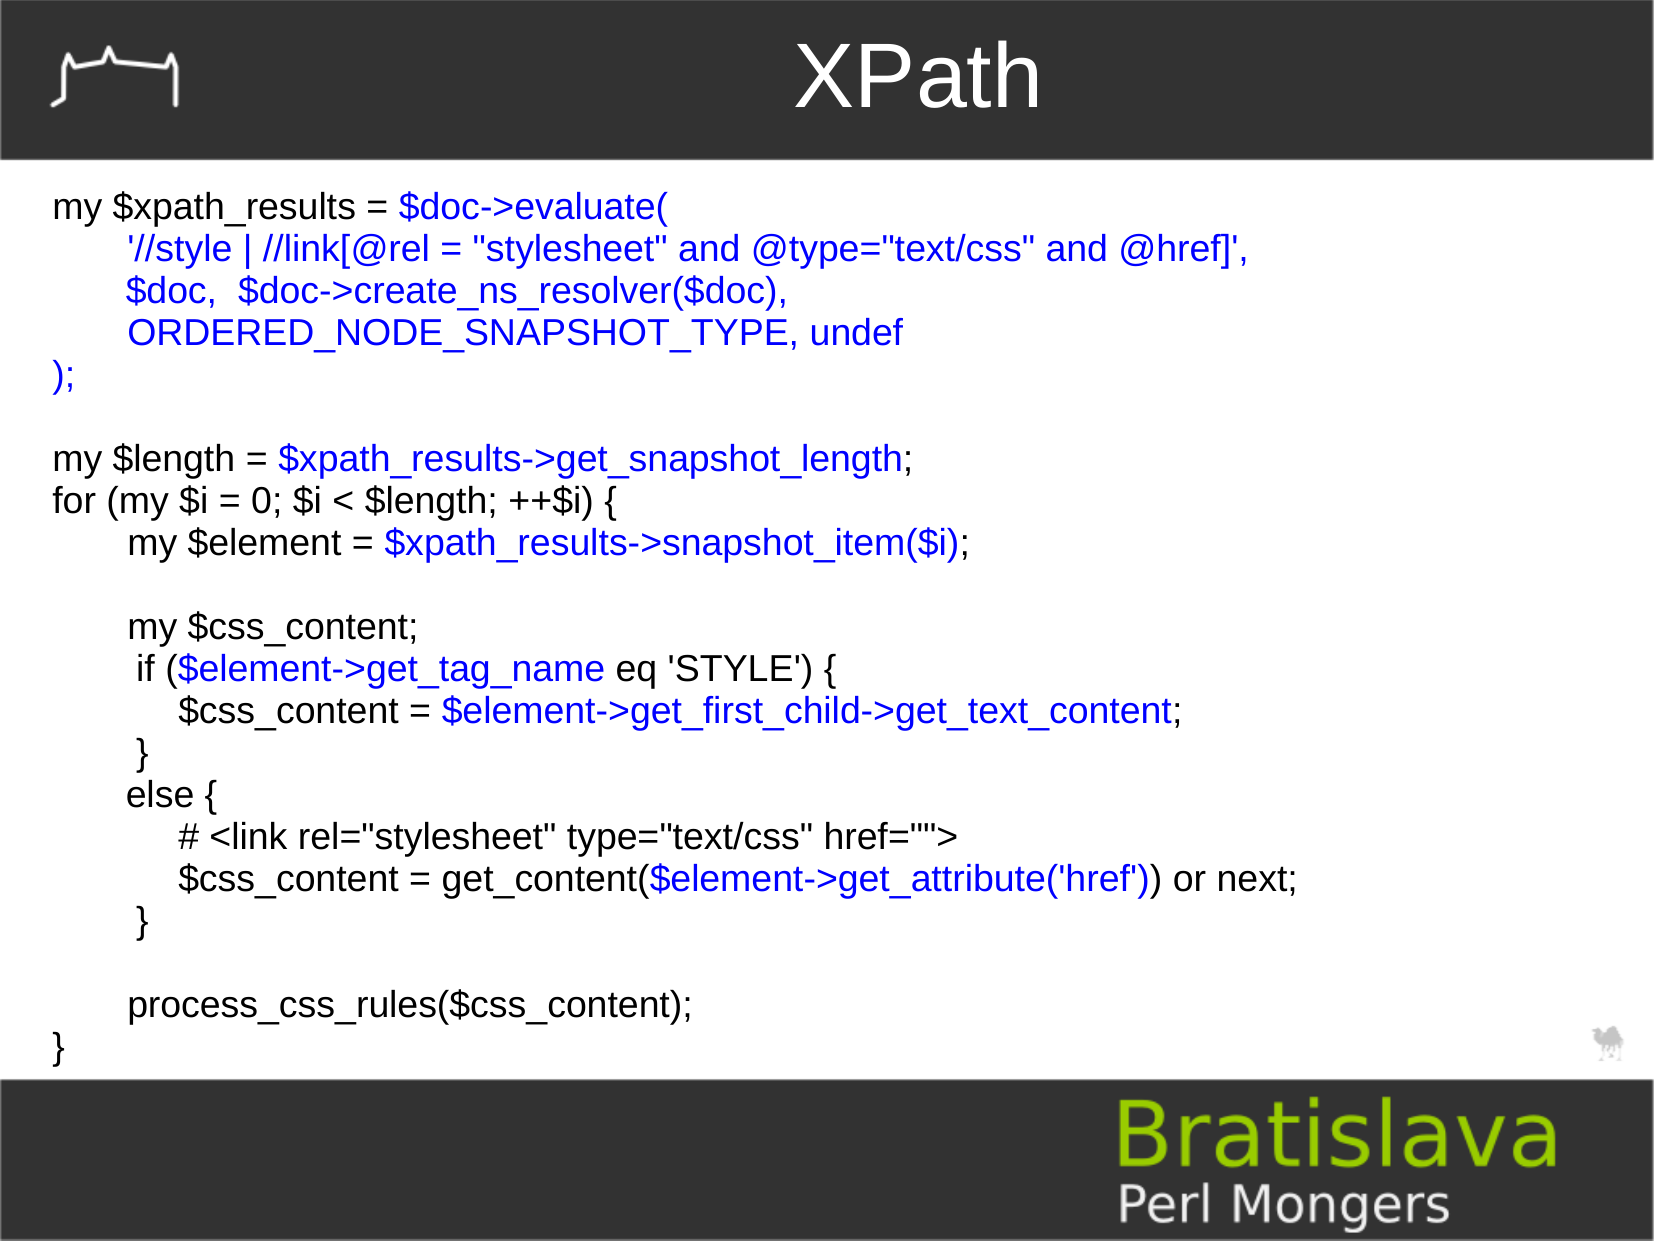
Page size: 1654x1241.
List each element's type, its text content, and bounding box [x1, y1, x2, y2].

text_box my $xpath_results = $doc->evaluate( '//style | //link[@rel = "stylesheet" and @type="text/css" and @href]', $doc, $doc->create_ns_resolver($doc), ORDERED_NODE_SNAPSHOT_TYPE, undef ); my $length = $xpath_results->get_snapshot_length; for (my $i = 0; $i < $length; ++$i) { my $element = $xpath_results->snapshot_item($i); my $css_content; if ($element->get_tag_name eq 'STYLE') { $css_content = $element->get_first_child->get_text_content; } else { # <link rel="stylesheet" type="text/css" href=""> $css_content = get_content($element->get_attribute('href')) or next; } process_css_rules($css_content); } [37, 177, 1651, 1075]
title XPath [193, 24, 1645, 128]
picture [0, 0, 1654, 1241]
